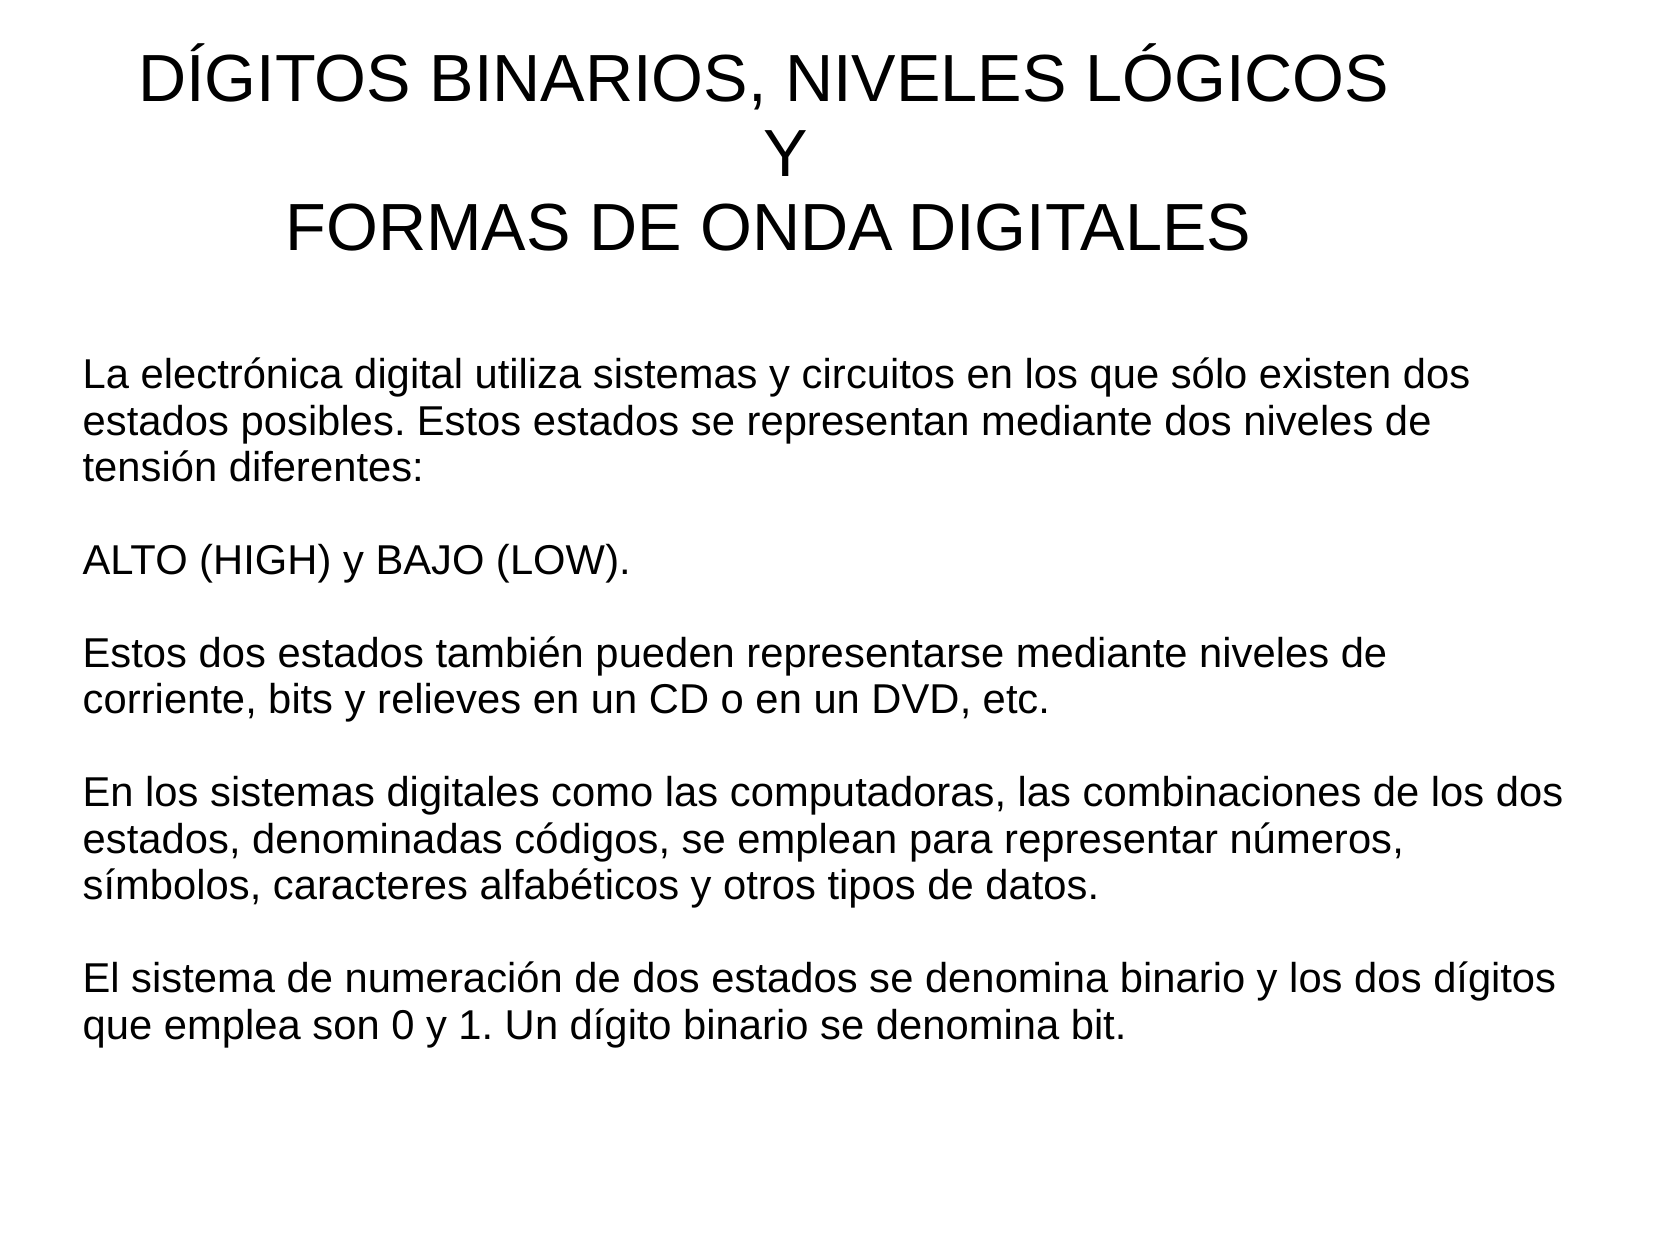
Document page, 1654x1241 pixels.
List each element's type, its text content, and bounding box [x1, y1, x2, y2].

subtitle La electrónica digital utiliza sistemas y circuitos en los que sólo existen dos estados posibles. Estos estados se representan mediante dos niveles de tensión diferentes: ALTO (HIGH) y BAJO (LOW). Estos dos estados también pueden representarse mediante niveles de corriente, bits y relieves en un CD o en un DVD, etc. En los sistemas digitales como las computadoras, las combinaciones de los dos estados, denominadas códigos, se emplean para representar números, símbolos, caracteres alfabéticos y otros tipos de datos. El sistema de numeración de dos estados se denomina binario y los dos dígitos que emplea son 0 y 1. Un dígito binario se denomina bit. [82, 290, 1571, 1109]
title DÍGITOS BINARIOS, NIVELES LÓGICOS Y FORMAS DE ONDA DIGITALES [82, 40, 1571, 266]
